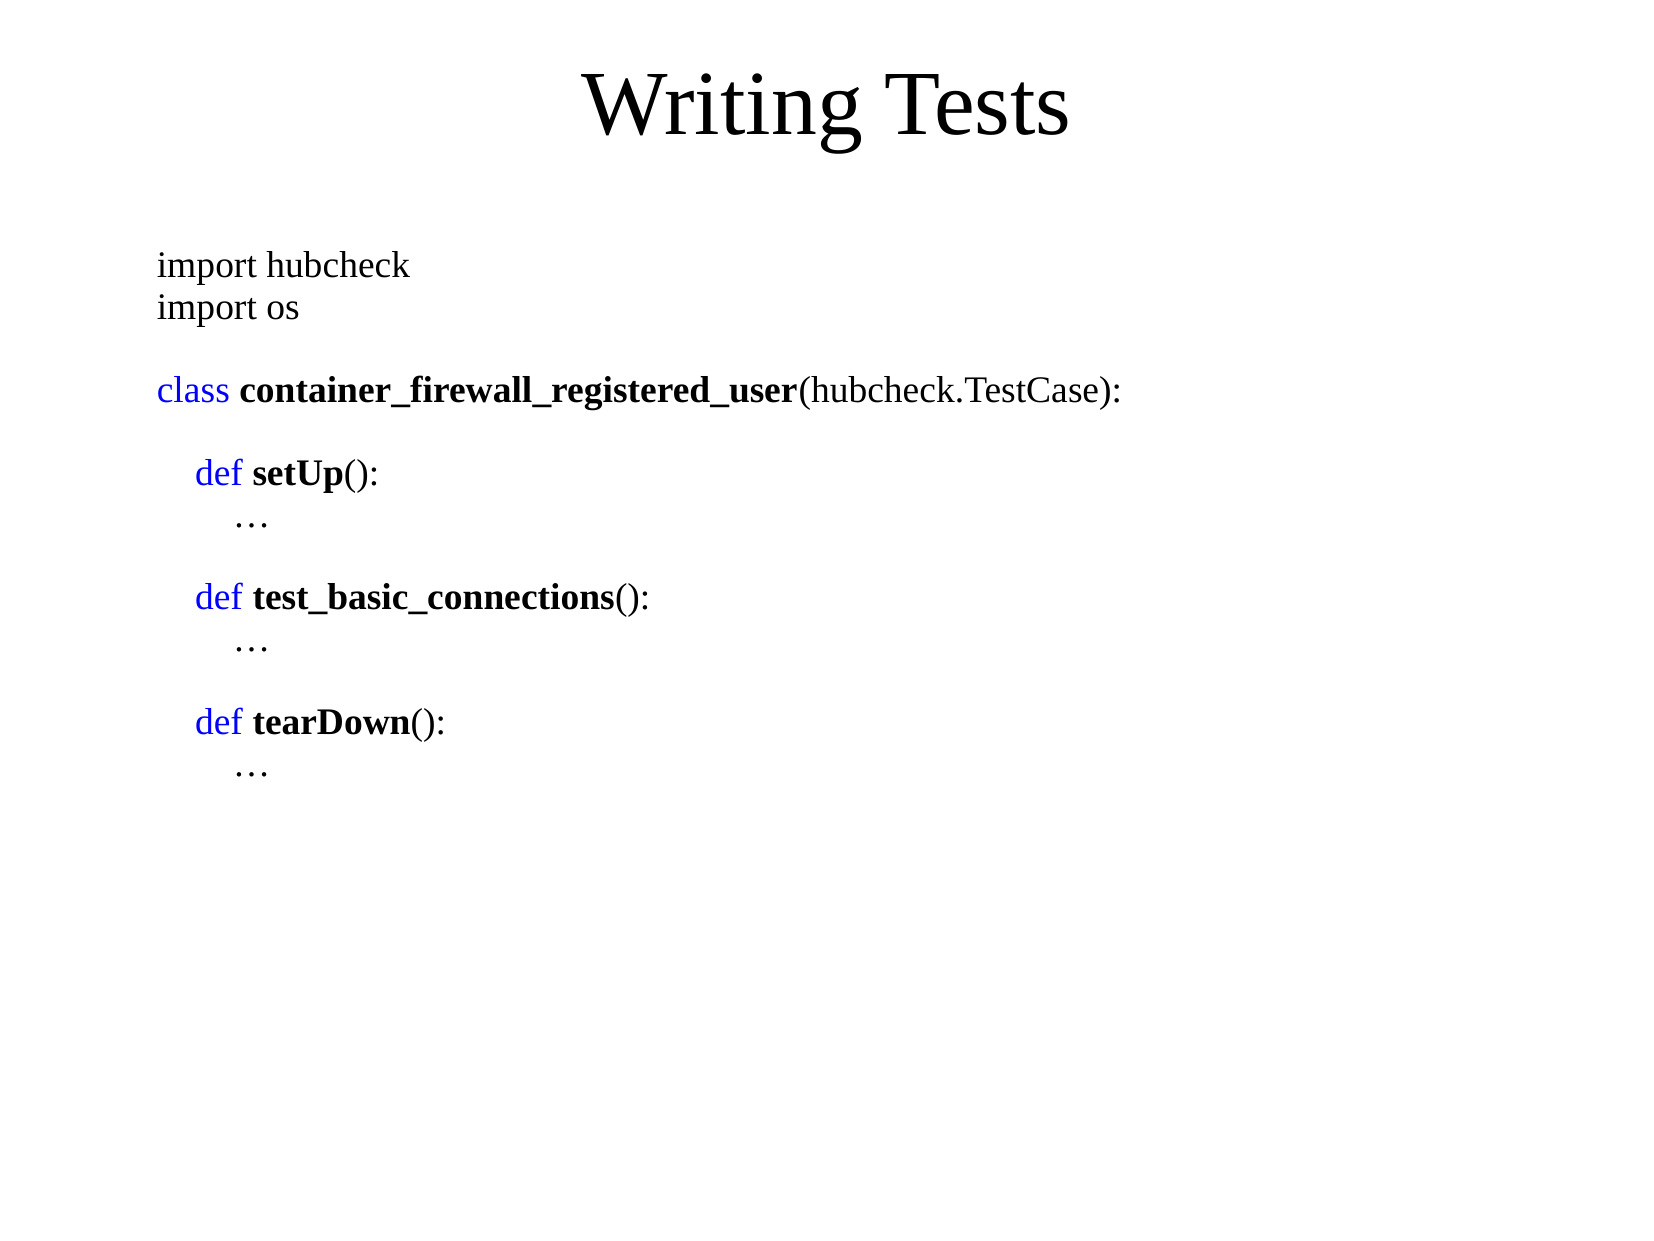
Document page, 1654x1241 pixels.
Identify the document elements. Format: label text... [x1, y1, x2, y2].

title Writing Tests [82, 52, 1571, 155]
text_box import hubcheck import os class container_firewall_registered_user(hubcheck.TestCase): def setUp(): … def test_basic_connections(): … def tearDown(): … [142, 237, 1636, 792]
